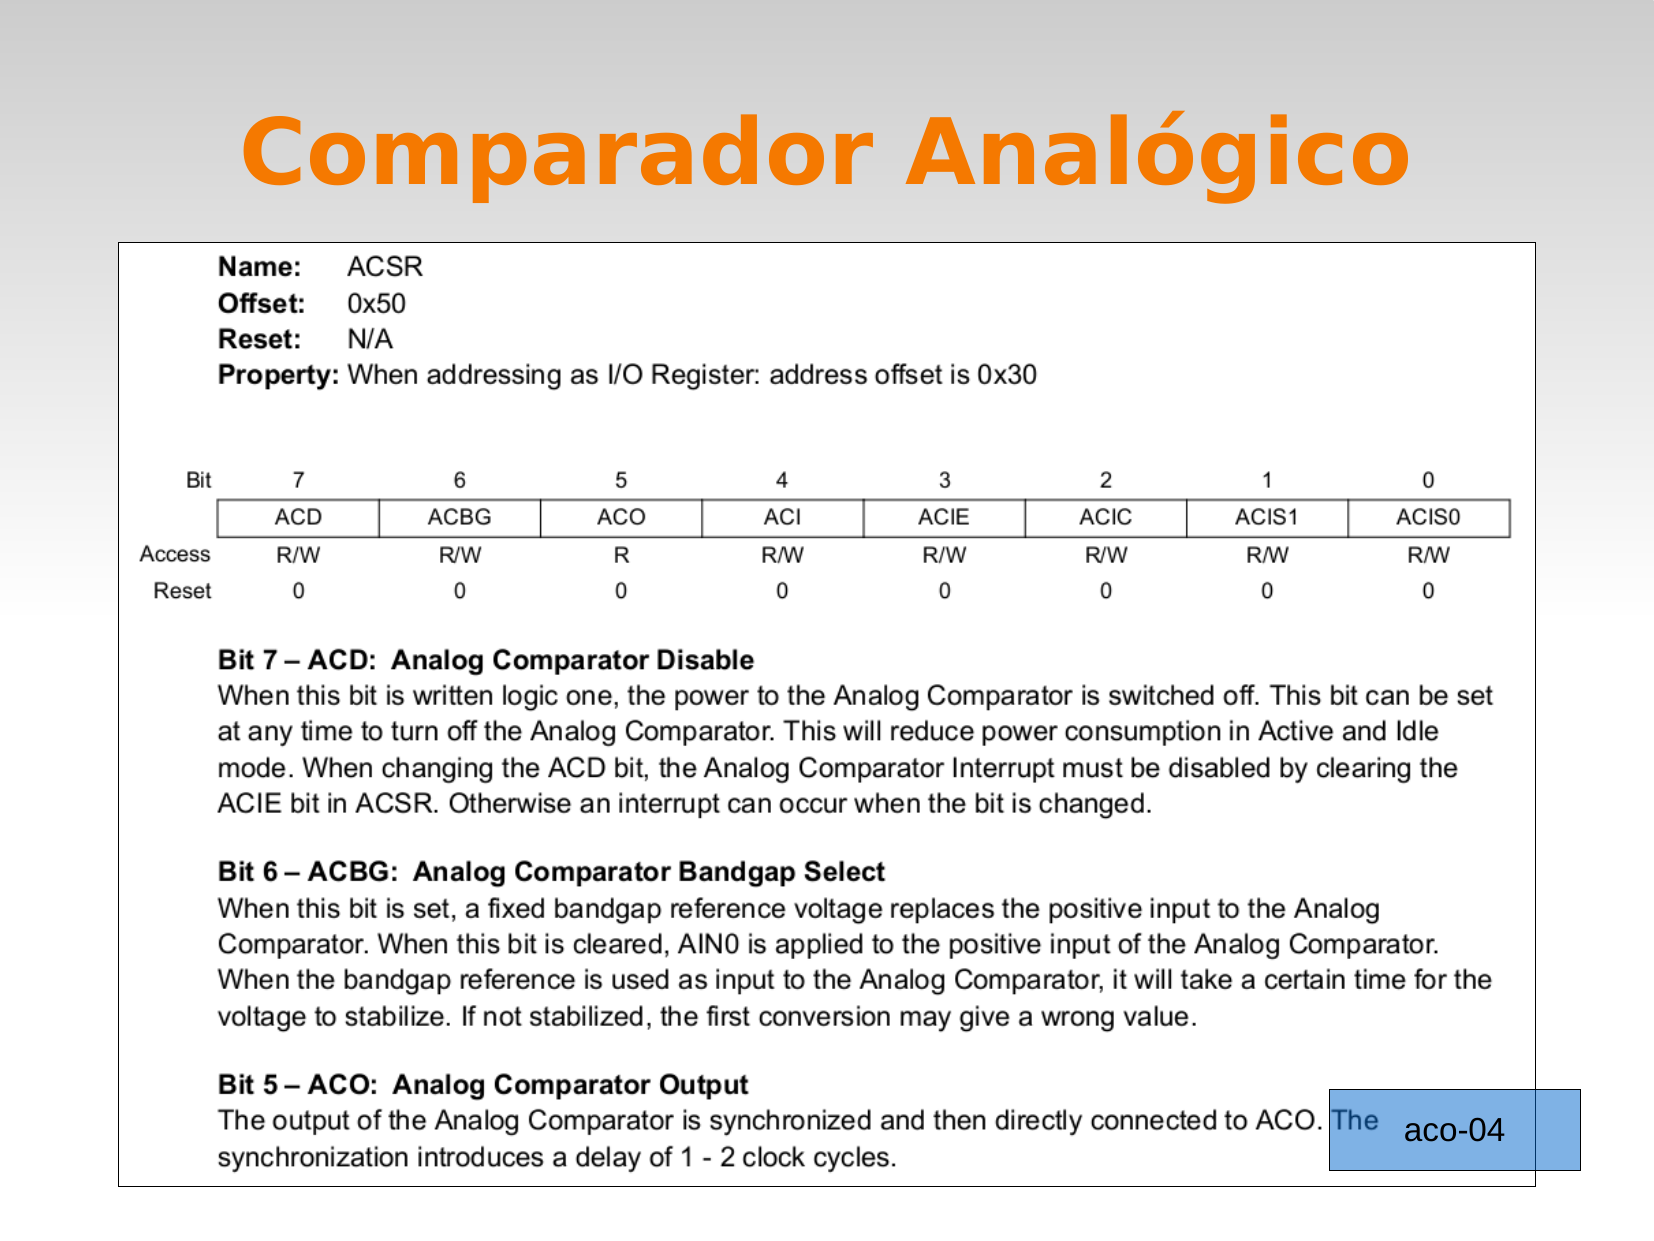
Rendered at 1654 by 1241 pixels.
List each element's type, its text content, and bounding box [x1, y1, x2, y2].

picture [118, 242, 1536, 1187]
title Comparador Analógico [82, 49, 1571, 257]
text_box aco-04 [1329, 1089, 1581, 1171]
